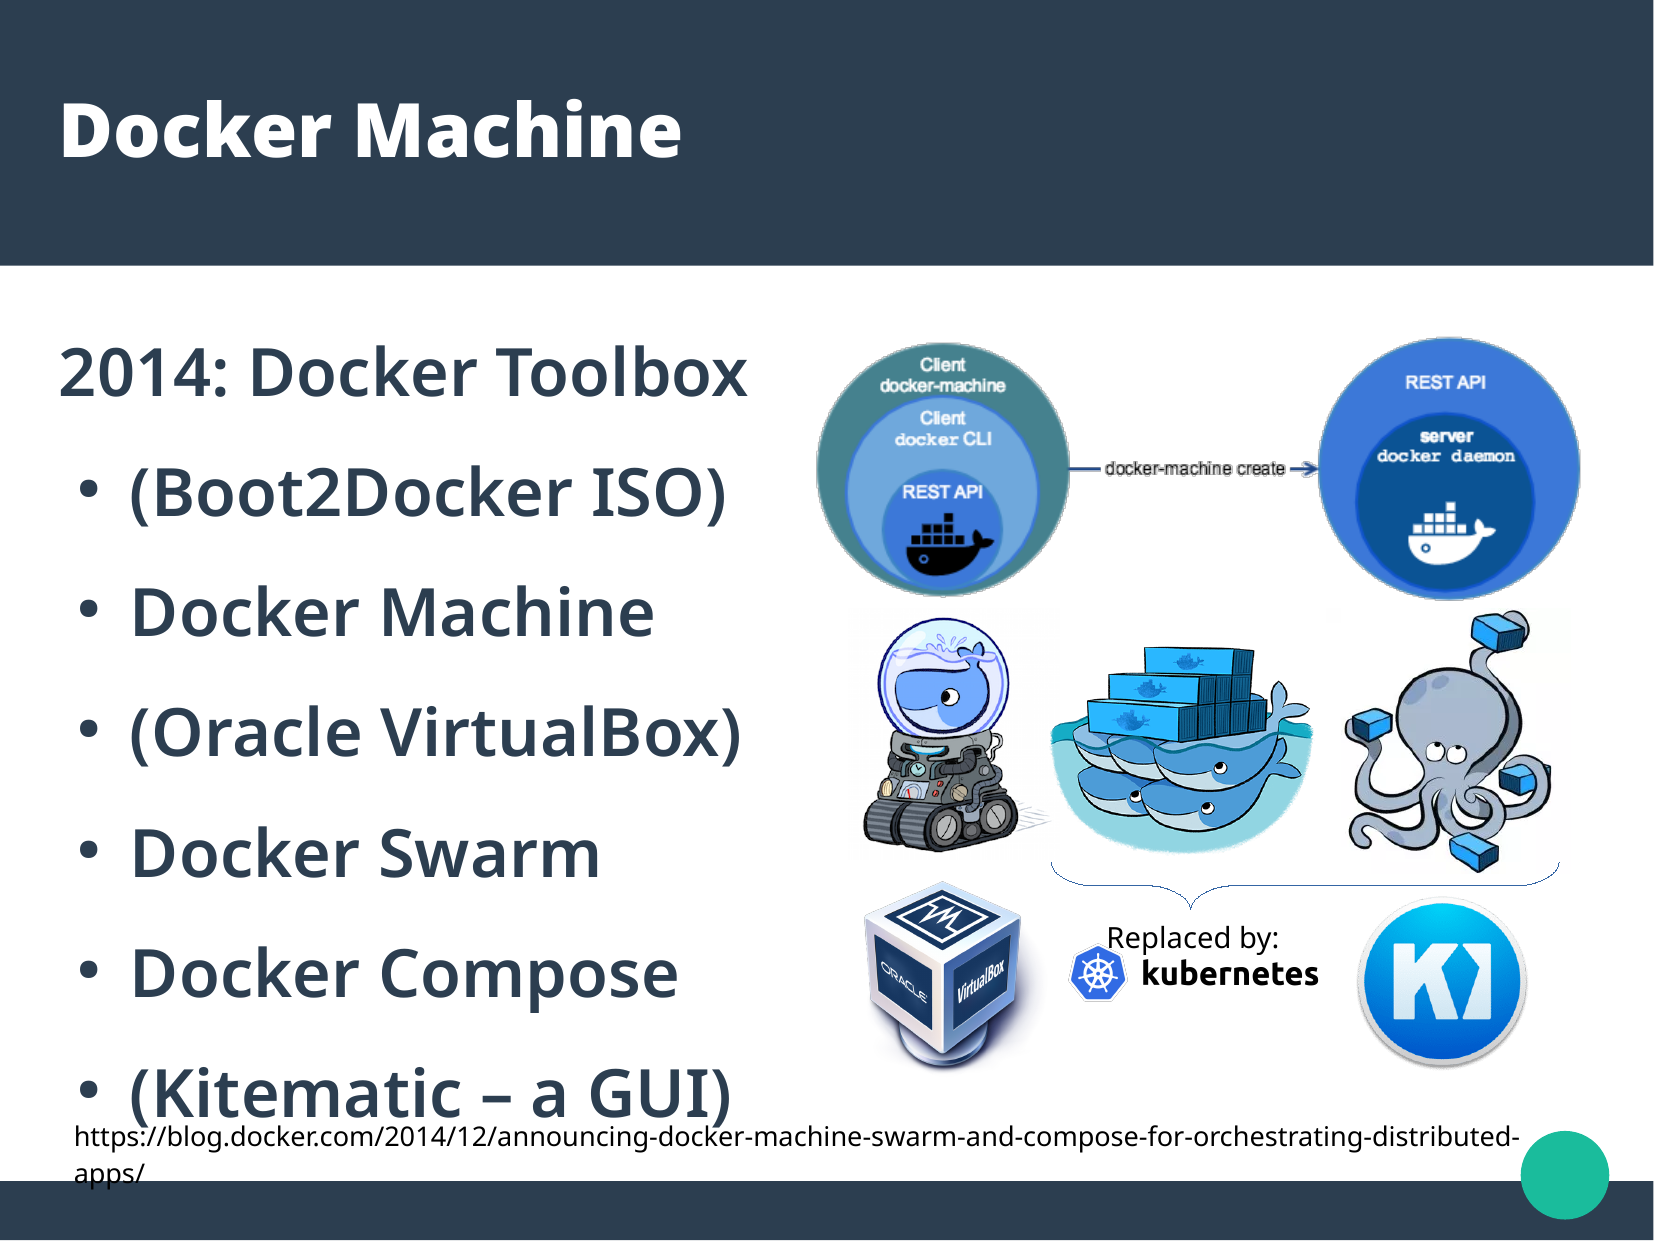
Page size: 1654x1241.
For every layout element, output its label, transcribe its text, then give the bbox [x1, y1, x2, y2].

title Docker Machine [59, 49, 1595, 207]
text_box Replaced by: [1068, 909, 1317, 962]
text_box https://blog.docker.com/2014/12/announcing-docker-machine-swarm-and-compose-for-orchestrating-distributed-apps/ [59, 1110, 1603, 1162]
picture [1346, 885, 1538, 1077]
picture [1066, 941, 1323, 1004]
picture [803, 324, 1595, 1082]
list 2014: Docker Toolbox (Boot2Docker ISO) Docker Machine (Oracle VirtualBox) Docker Swarm Docker Compose (Kitematic – a GUI) [59, 324, 1595, 1110]
